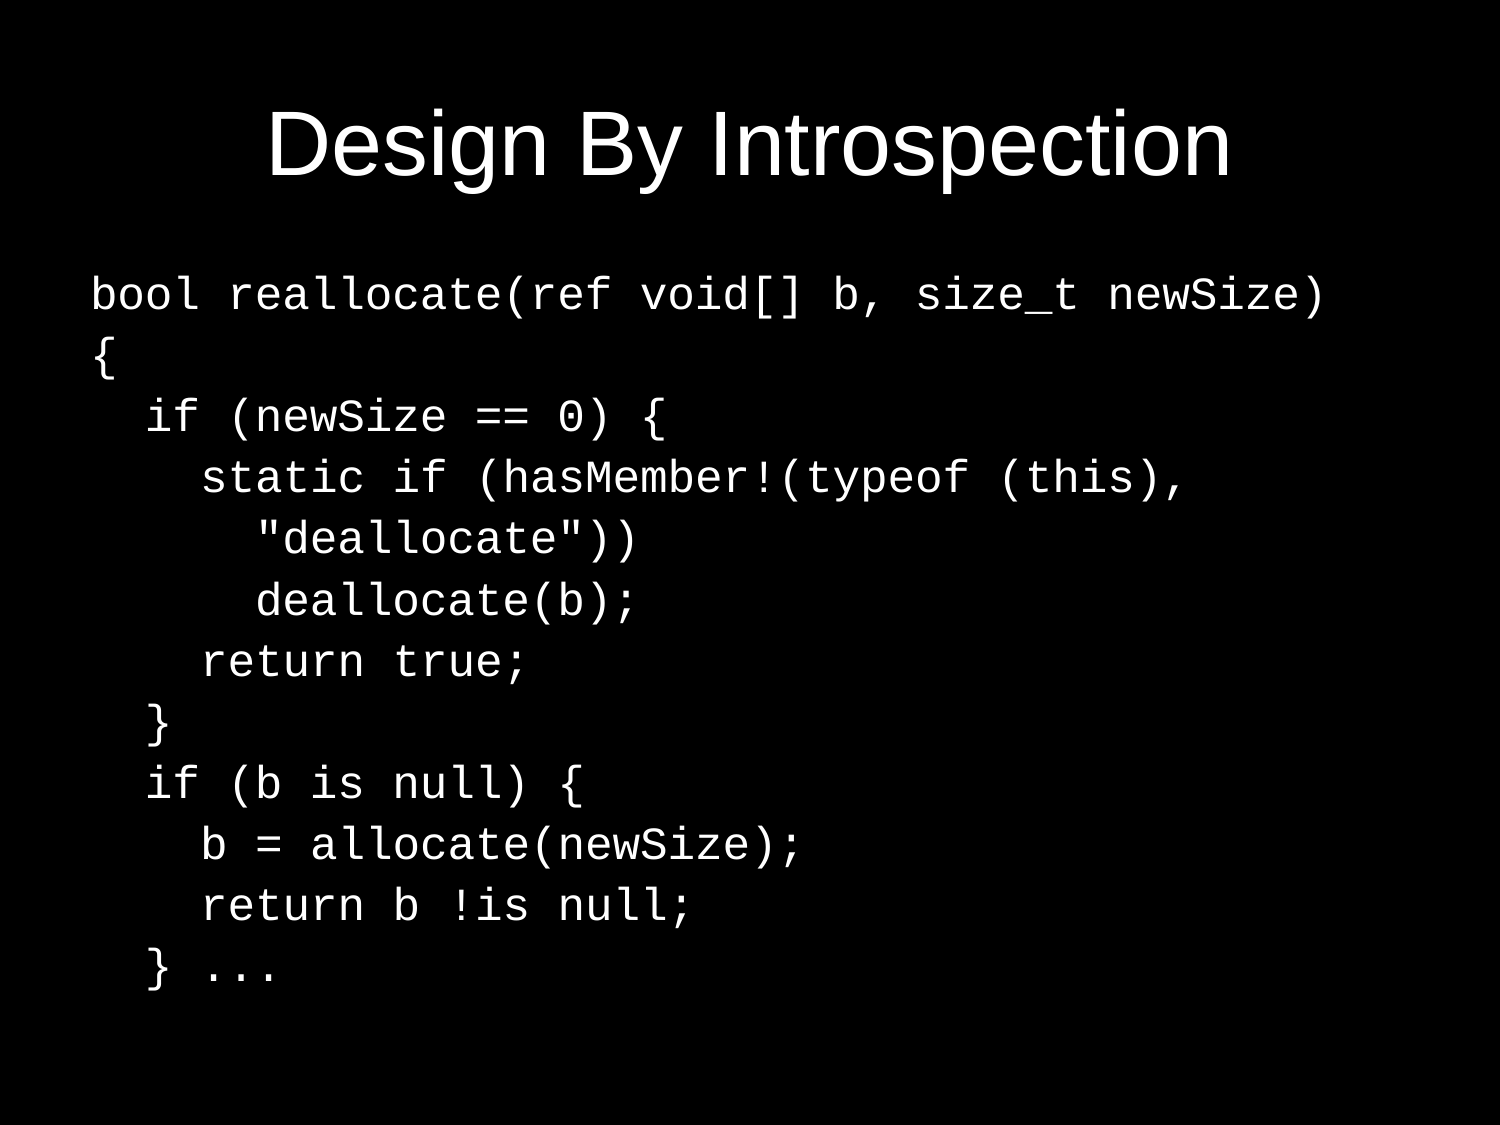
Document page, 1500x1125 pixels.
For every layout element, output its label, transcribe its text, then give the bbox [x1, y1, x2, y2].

list bool reallocate(ref void[] b, size_t newSize) { if (newSize == 0) { static if (hasMember!(typeof (this), "deallocate")) deallocate(b); return true; } if (b is null) { b = allocate(newSize); return b !is null; } ... [75, 262, 1426, 1005]
title Design By Introspection [75, 45, 1426, 233]
